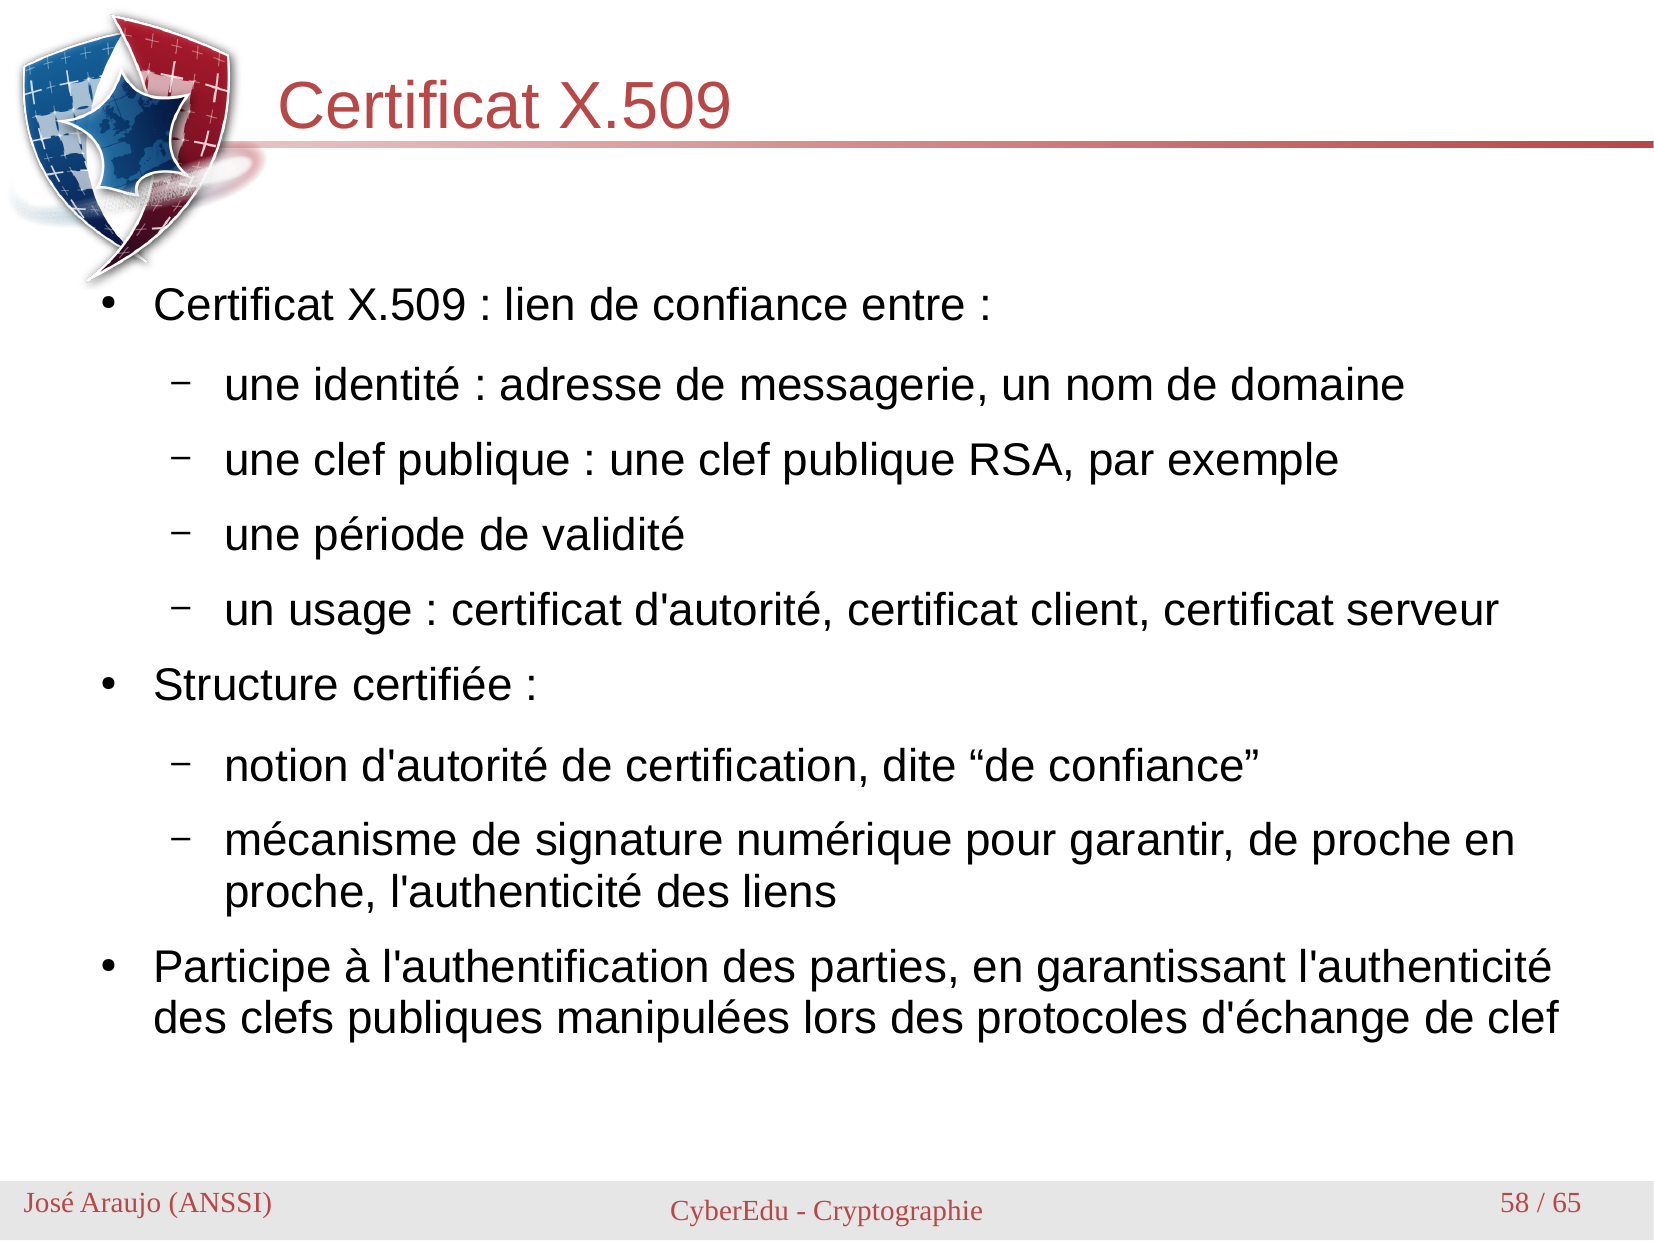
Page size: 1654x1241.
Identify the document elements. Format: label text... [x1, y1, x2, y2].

list Certificat X.509 : lien de confiance entre : une identité : adresse de messagerie, un nom de domaine une clef publique : une clef publique RSA, par exemple une période de validité un usage : certificat d'autorité, certificat client, certificat serveur Structure certifiée : notion d'autorité de certification, dite “de confiance” mécanisme de signature numérique pour garantir, de proche en proche, l'authenticité des liens Participe à l'authentification des parties, en garantissant l'authenticité des clefs publiques manipulées lors des protocoles d'échange de clef [82, 278, 1595, 1170]
title Certificat X.509 [277, 49, 1642, 237]
picture [0, 0, 272, 290]
